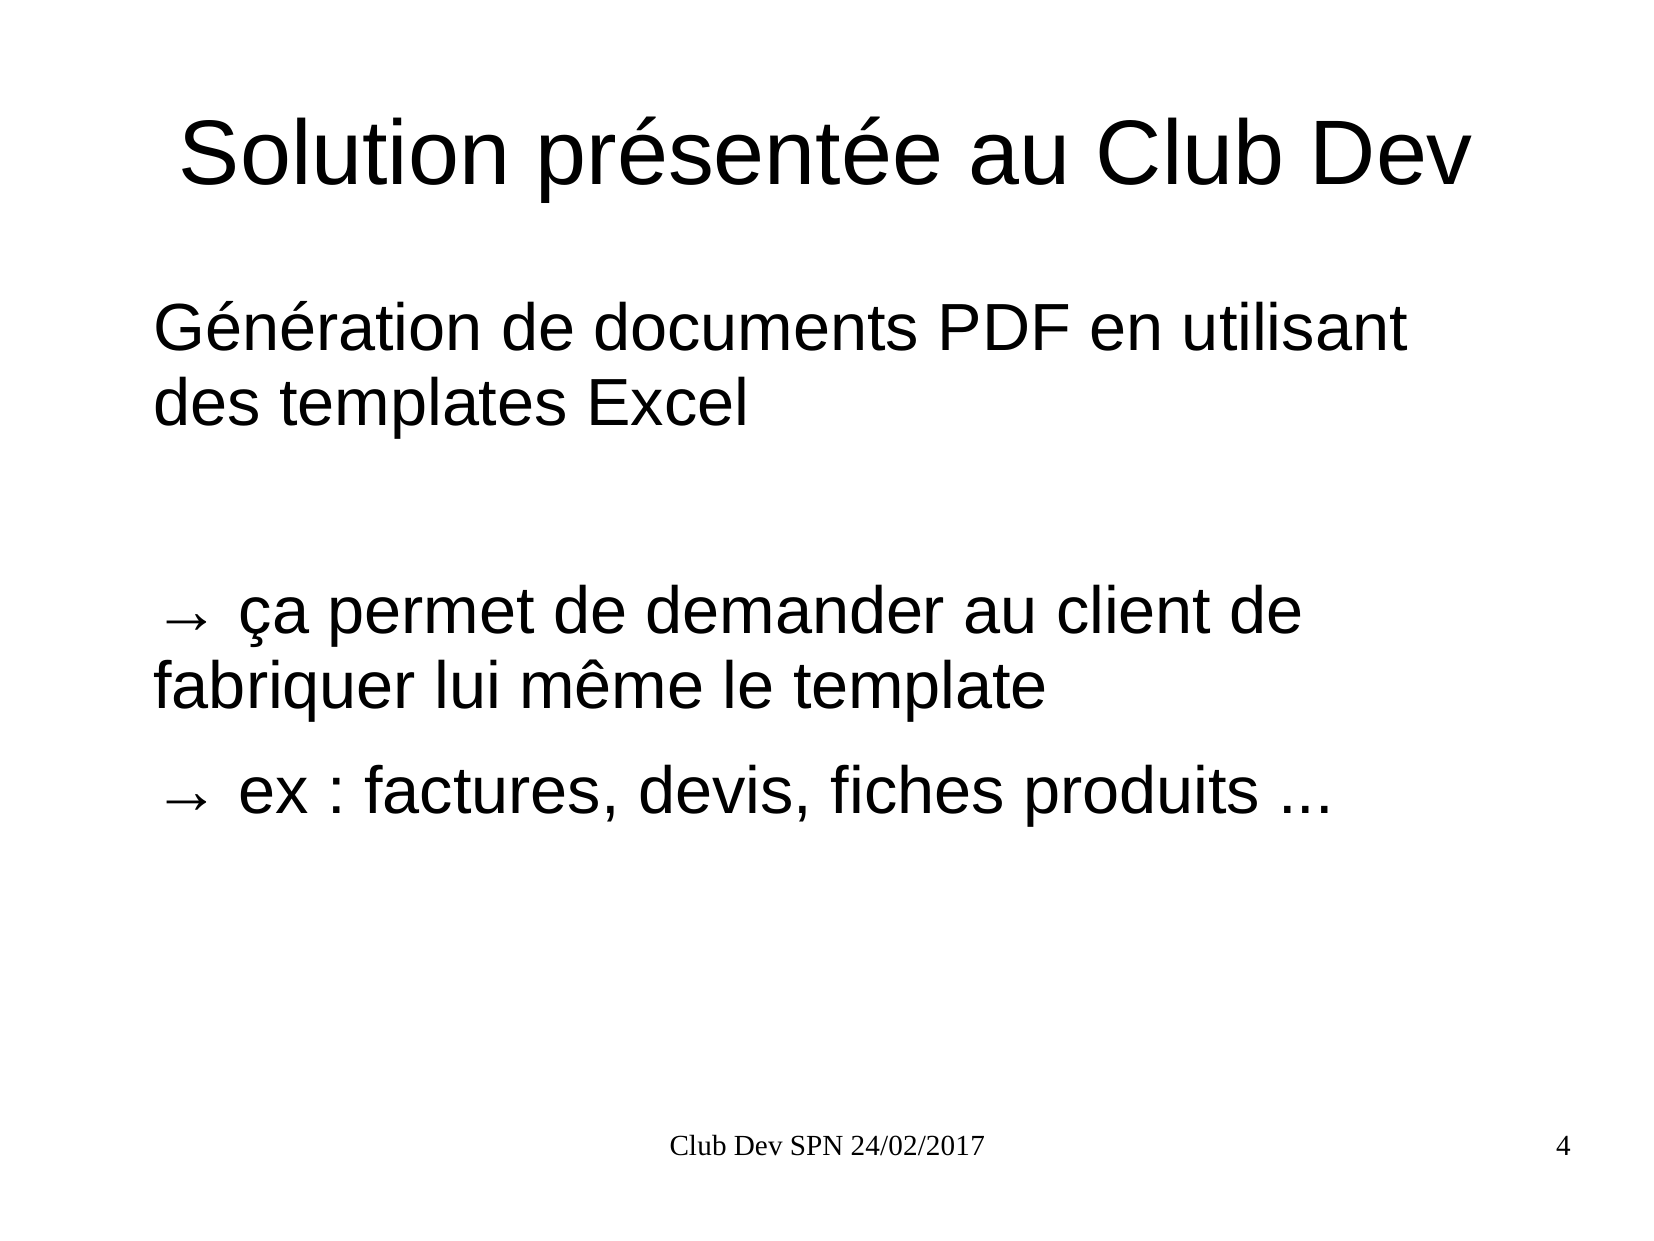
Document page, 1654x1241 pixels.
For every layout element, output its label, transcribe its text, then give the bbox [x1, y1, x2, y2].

title Solution présentée au Club Dev [82, 49, 1571, 257]
list Génération de documents PDF en utilisant des templates Excel → ça permet de demander au client de fabriquer lui même le template → ex : factures, devis, fiches produits ... [82, 290, 1571, 1010]
